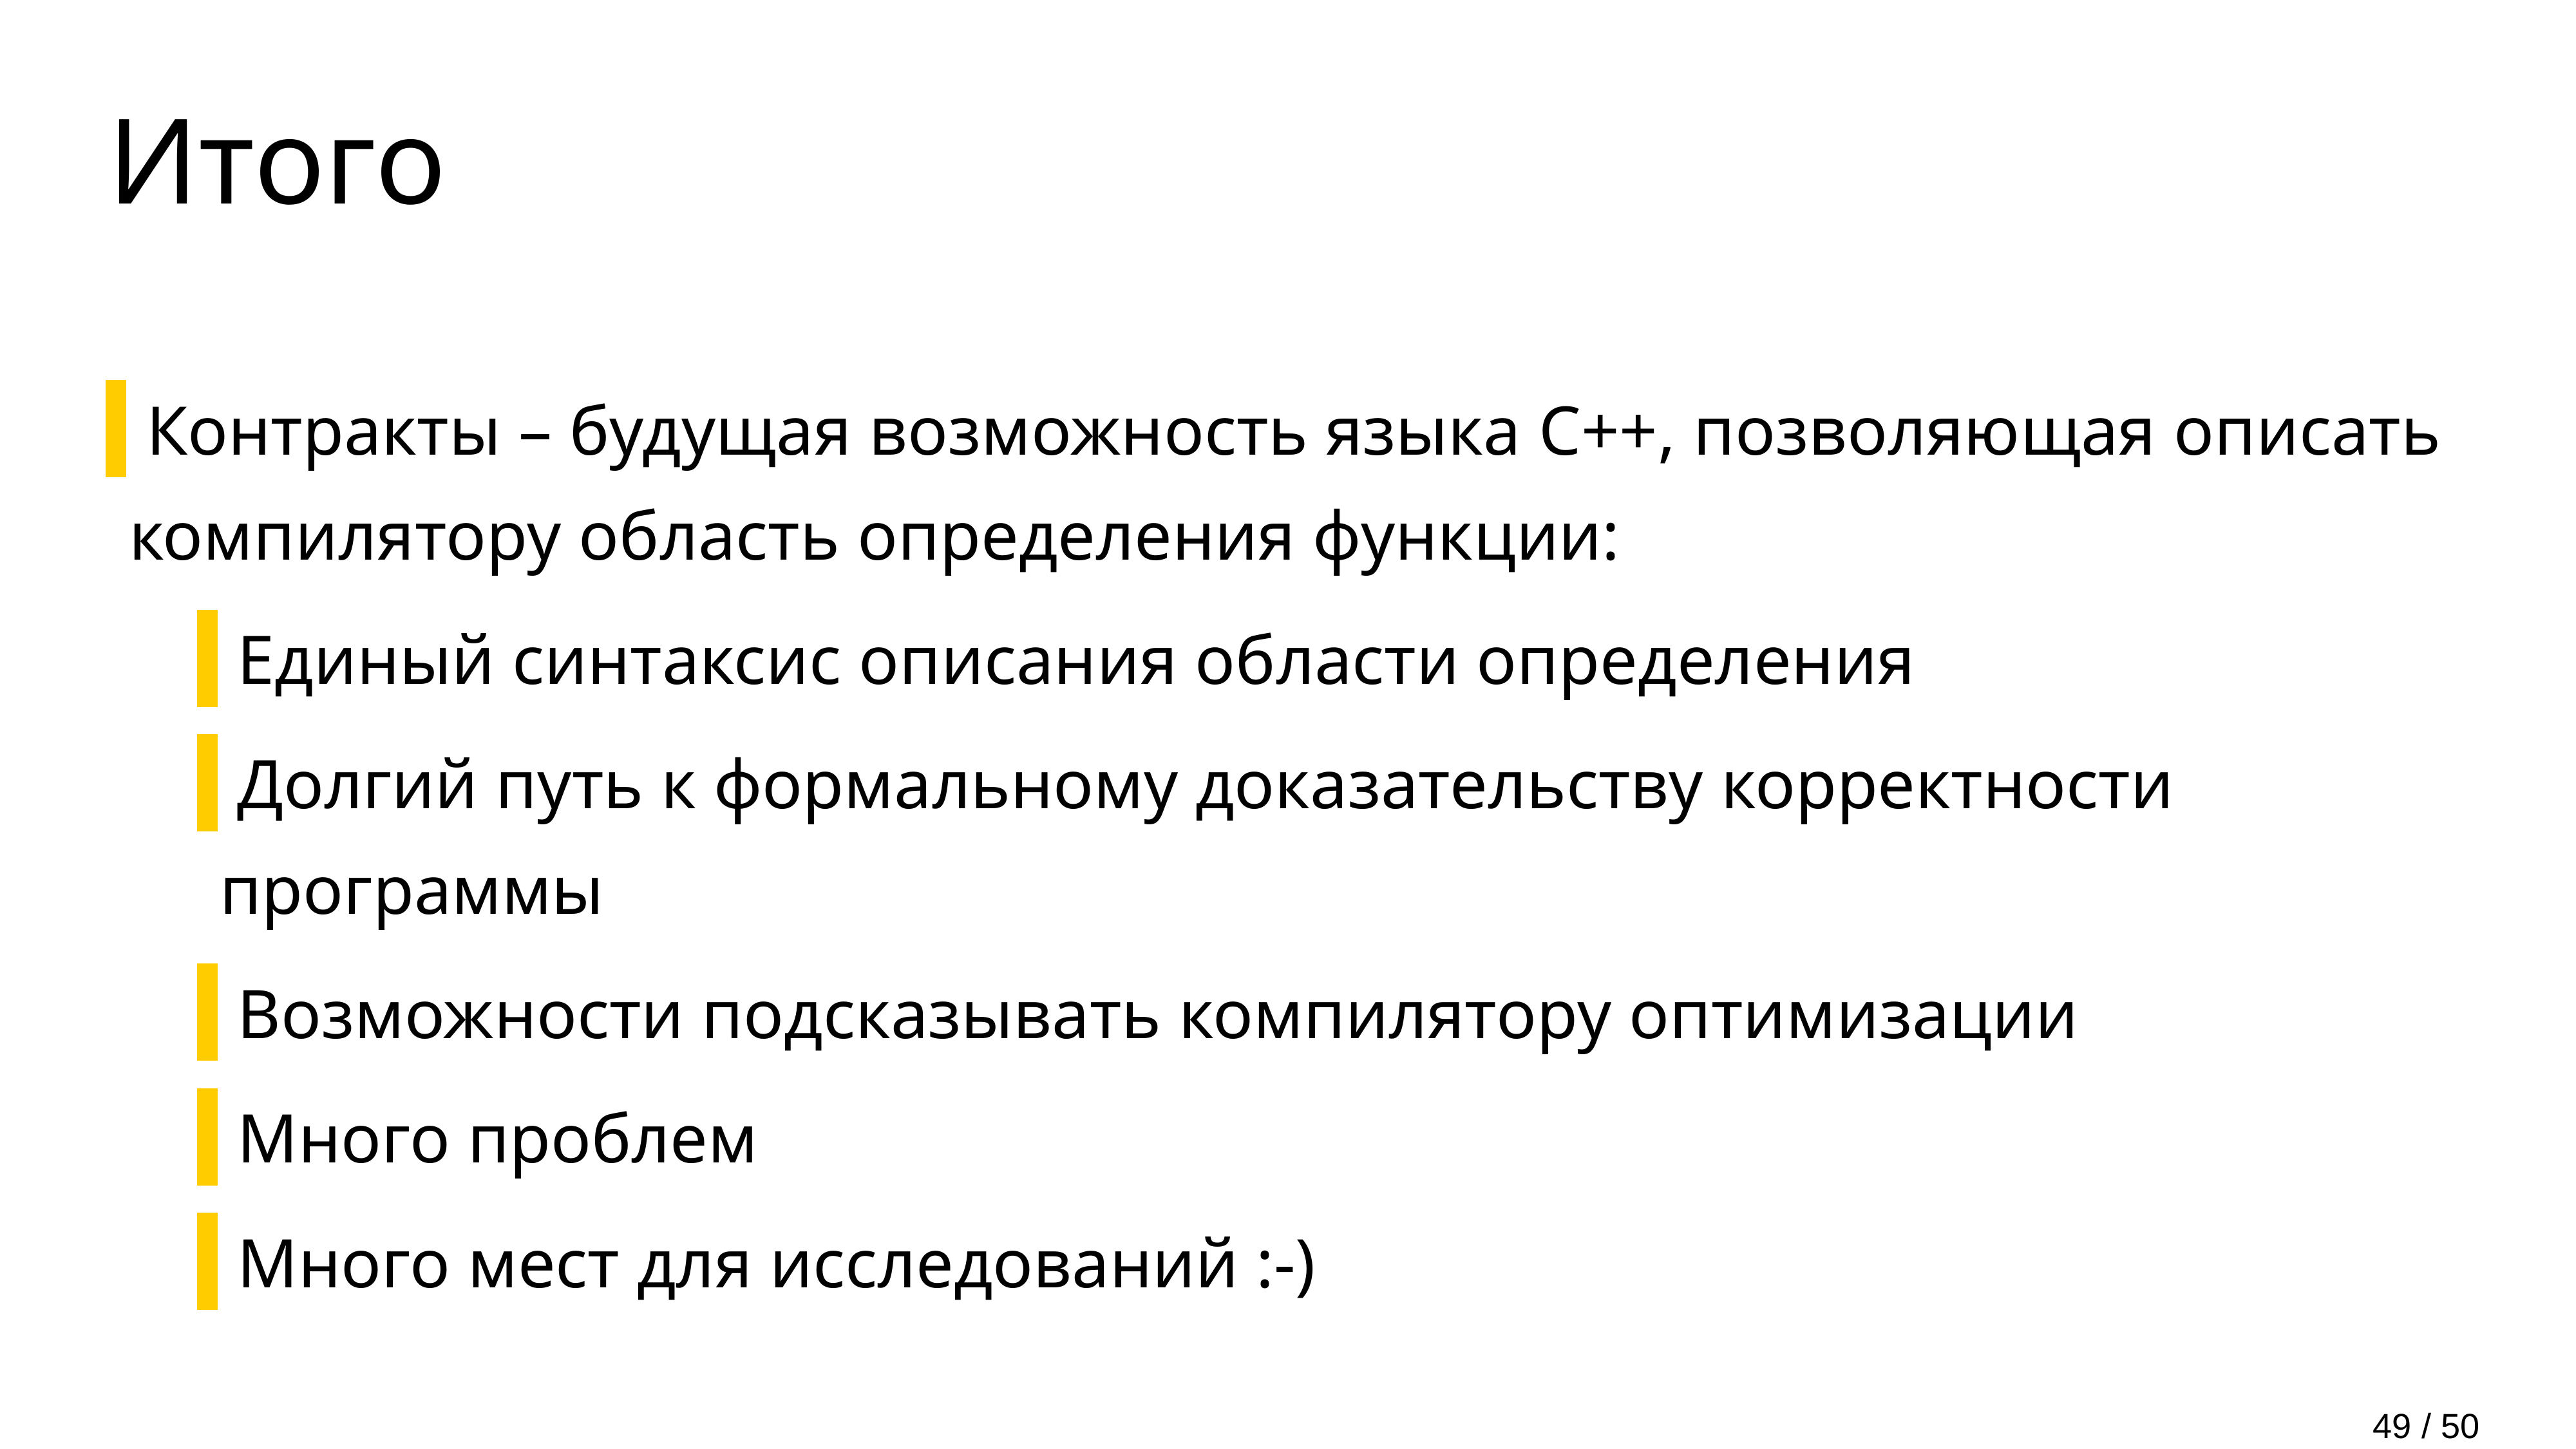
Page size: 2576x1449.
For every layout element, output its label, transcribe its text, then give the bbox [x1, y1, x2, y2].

text_box Контракты – будущая возможность языка С++, позволяющая описать компилятору область определения функции: Единый синтаксис описания области определения Долгий путь к формальному доказательству корректности программы Возможности подсказывать компилятору оптимизации Много проблем Много мест для исследований :-) [96, 364, 2512, 1419]
title Итого [108, 80, 2468, 242]
text_box <number> / 50 [2363, 1402, 2576, 1449]
